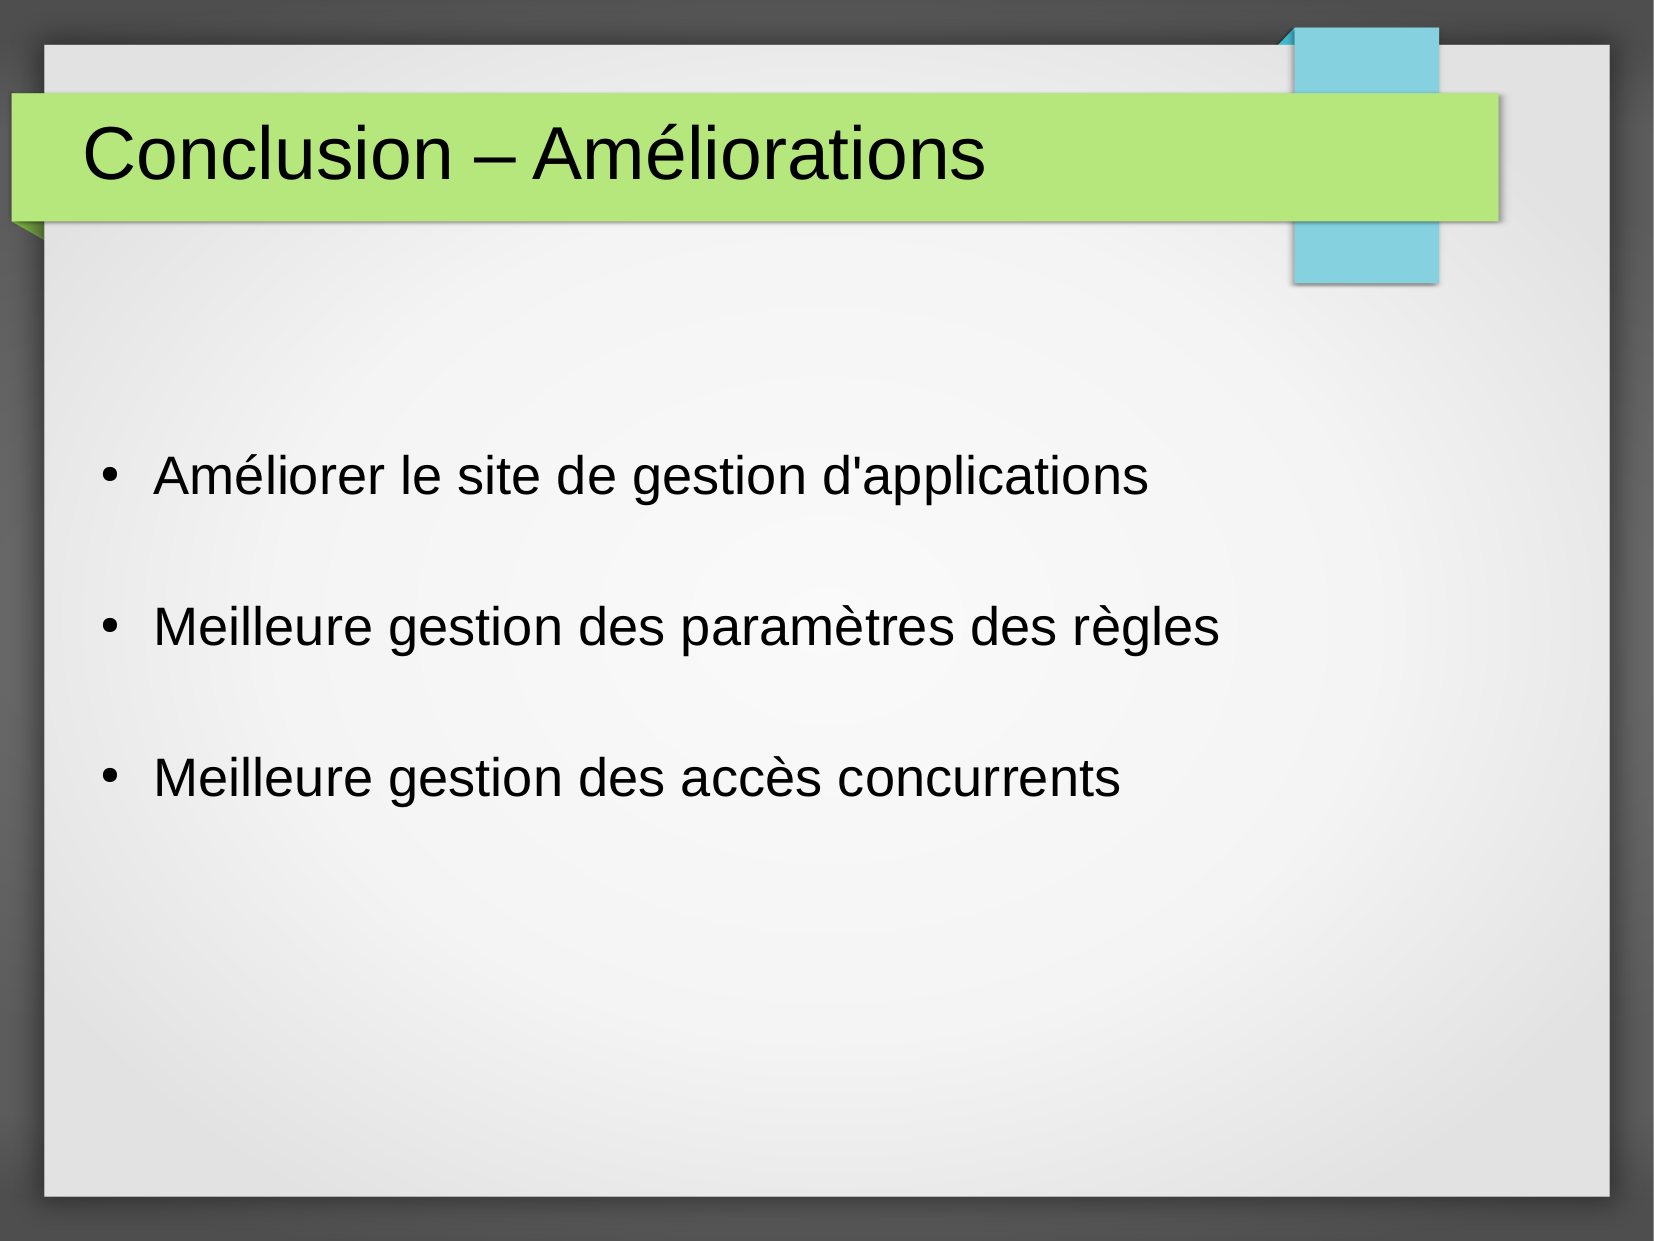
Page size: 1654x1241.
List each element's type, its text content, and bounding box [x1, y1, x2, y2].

title Conclusion – Améliorations [82, 94, 1264, 213]
picture [0, 0, 1654, 1241]
list Améliorer le site de gestion d'applications Meilleure gestion des paramètres des règles Meilleure gestion des accès concurrents [82, 295, 1571, 1015]
